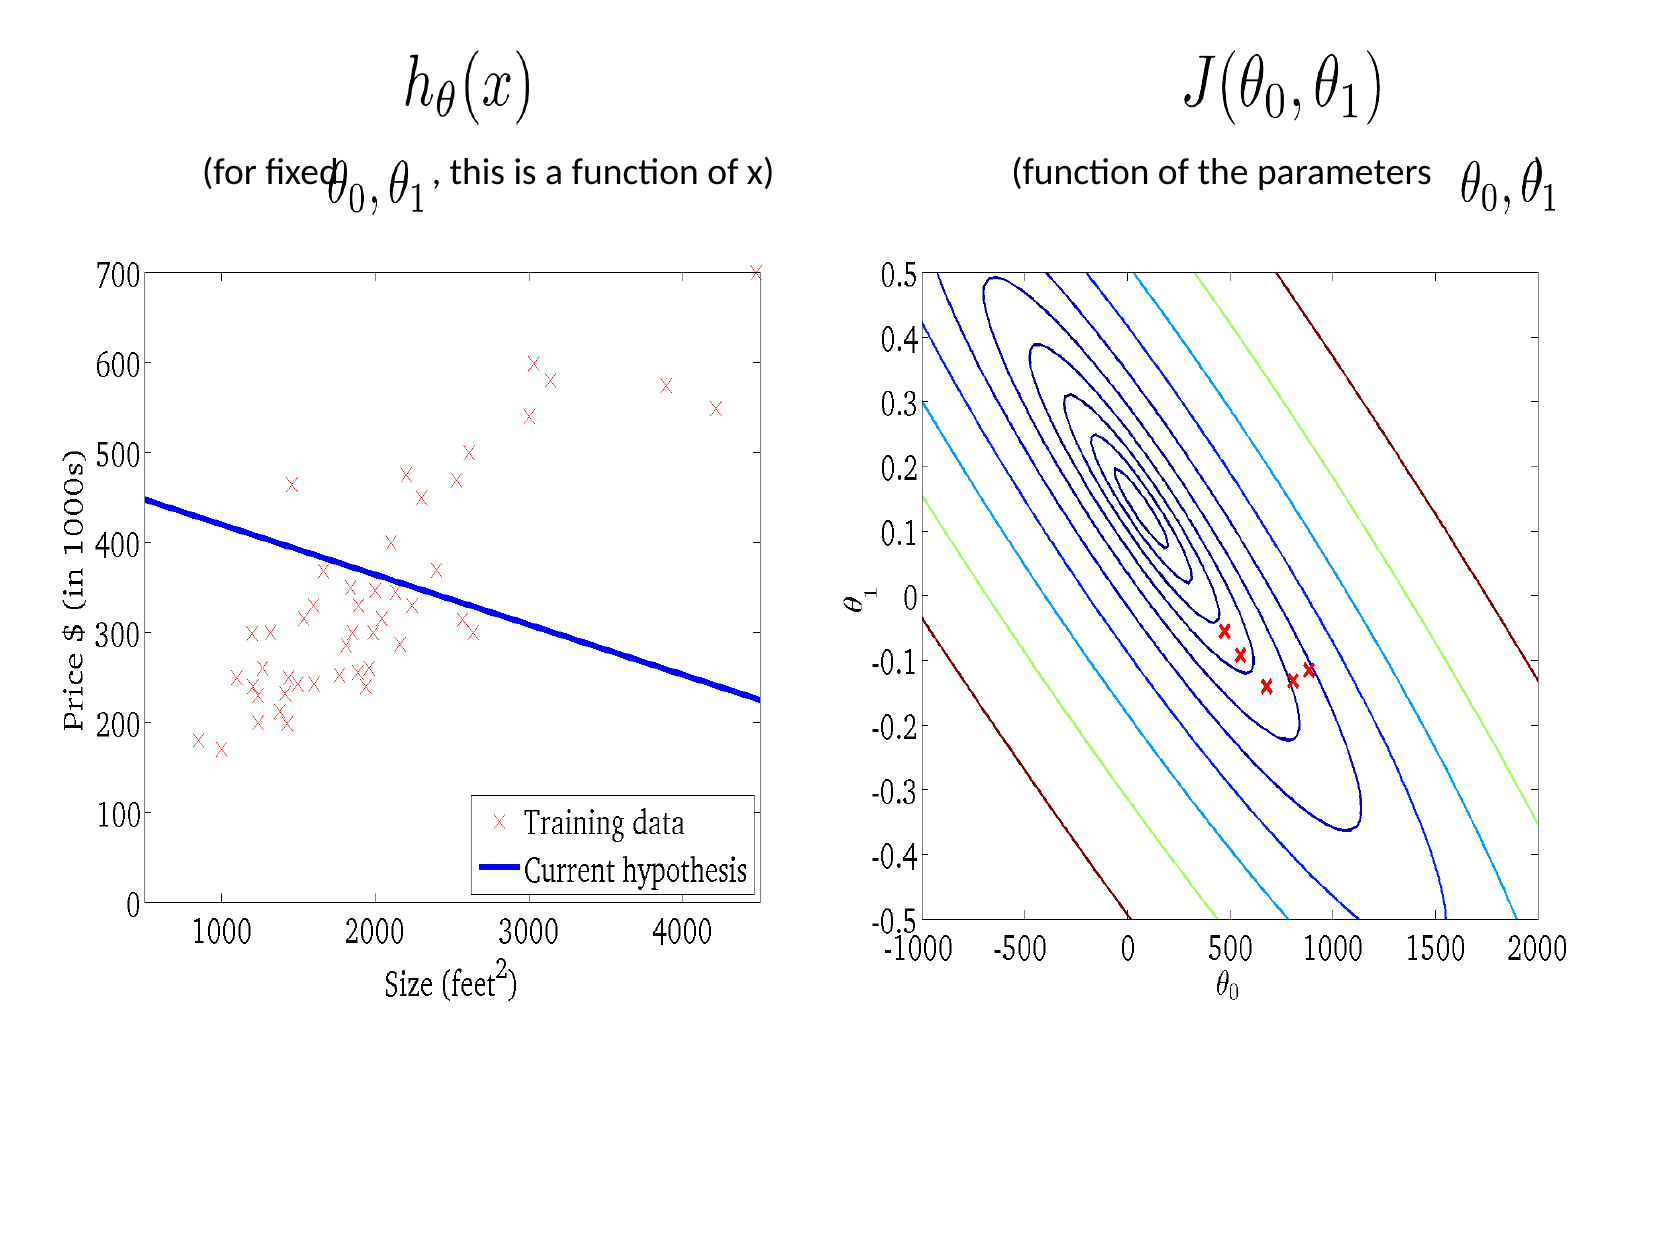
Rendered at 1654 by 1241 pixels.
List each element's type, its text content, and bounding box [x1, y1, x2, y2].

picture [1184, 50, 1380, 125]
text_box (function of the parameters ) [996, 139, 1561, 200]
picture [41, 160, 1613, 1006]
picture [405, 50, 529, 125]
text_box (for fixed , this is a function of x) [187, 139, 791, 200]
